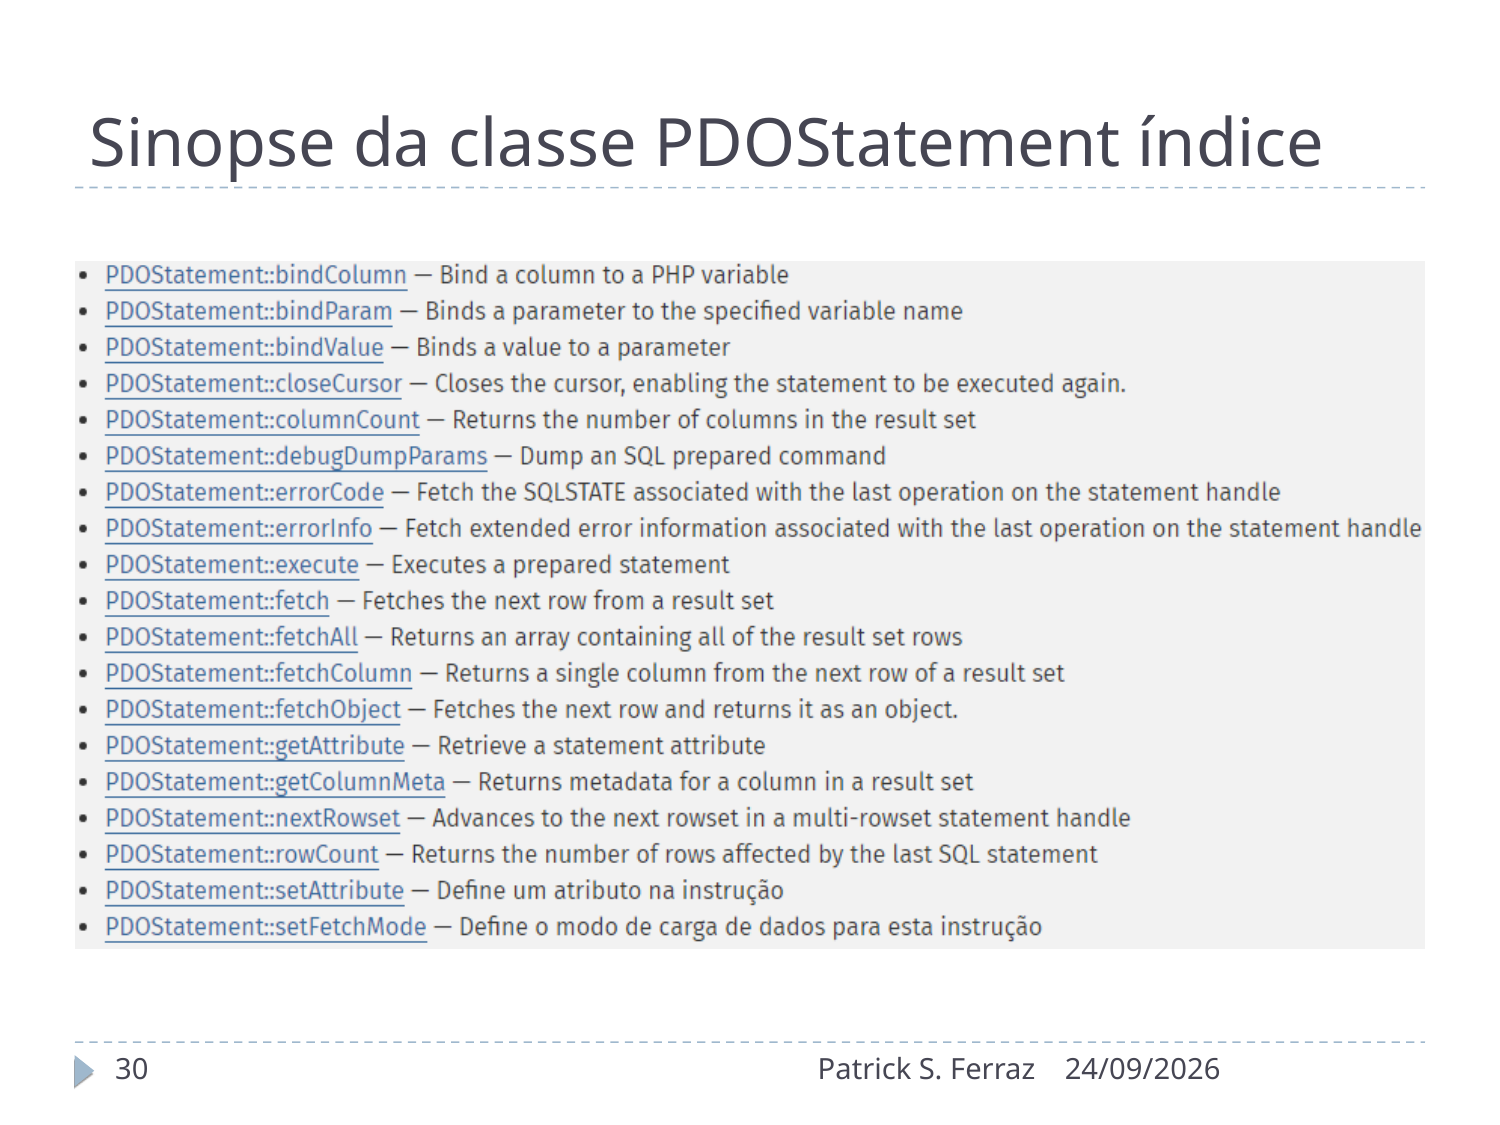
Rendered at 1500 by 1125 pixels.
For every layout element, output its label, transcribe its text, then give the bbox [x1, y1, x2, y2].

picture [75, 261, 1425, 949]
title Sinopse da classe PDOStatement índice [75, 24, 1425, 188]
slide_number 08/07/2017 [1051, 1042, 1426, 1103]
slide_number <número> [100, 1042, 426, 1103]
footer Patrick S. Ferraz [475, 1042, 1051, 1103]
